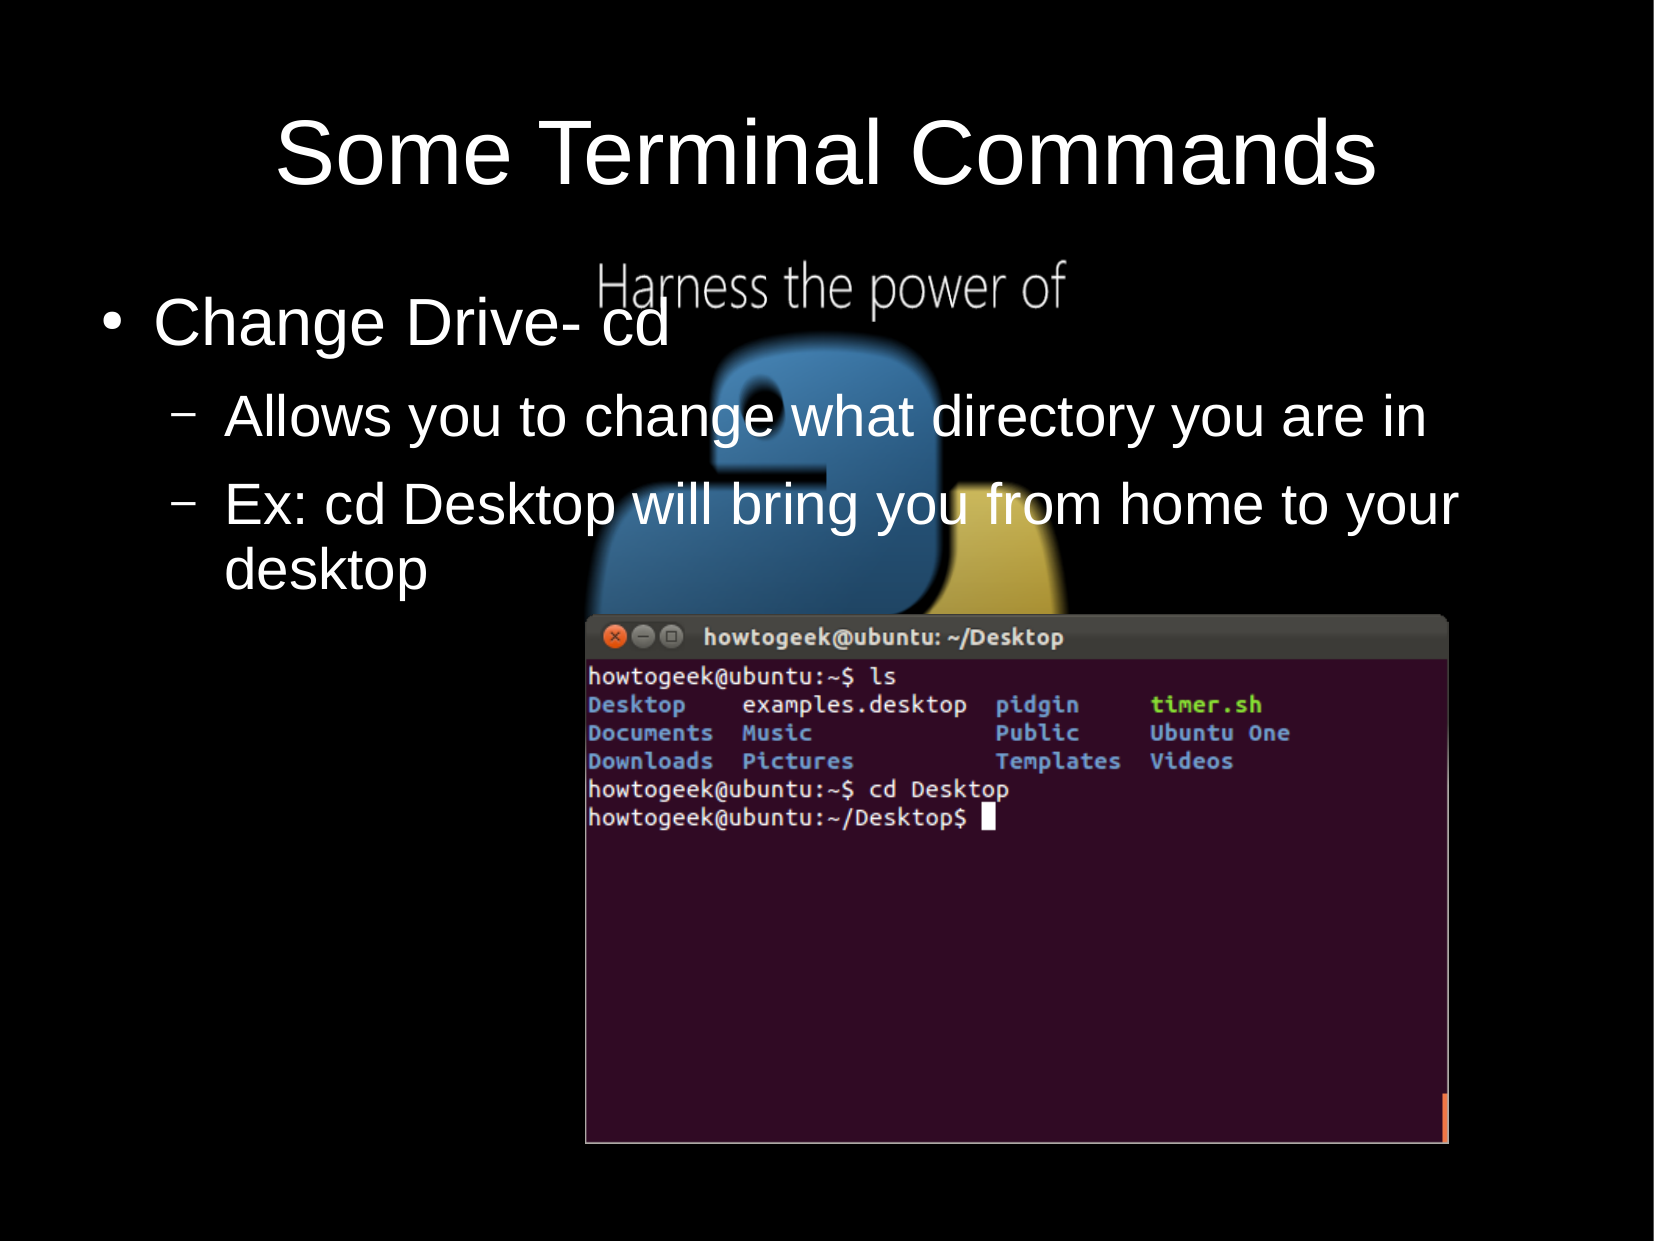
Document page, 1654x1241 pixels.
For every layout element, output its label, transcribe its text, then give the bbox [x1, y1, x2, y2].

title Some Terminal Commands [82, 49, 1571, 257]
list Change Drive- cd Allows you to change what directory you are in Ex: cd Desktop will bring you from home to your desktop [82, 285, 1571, 1005]
picture [0, 0, 1654, 1241]
